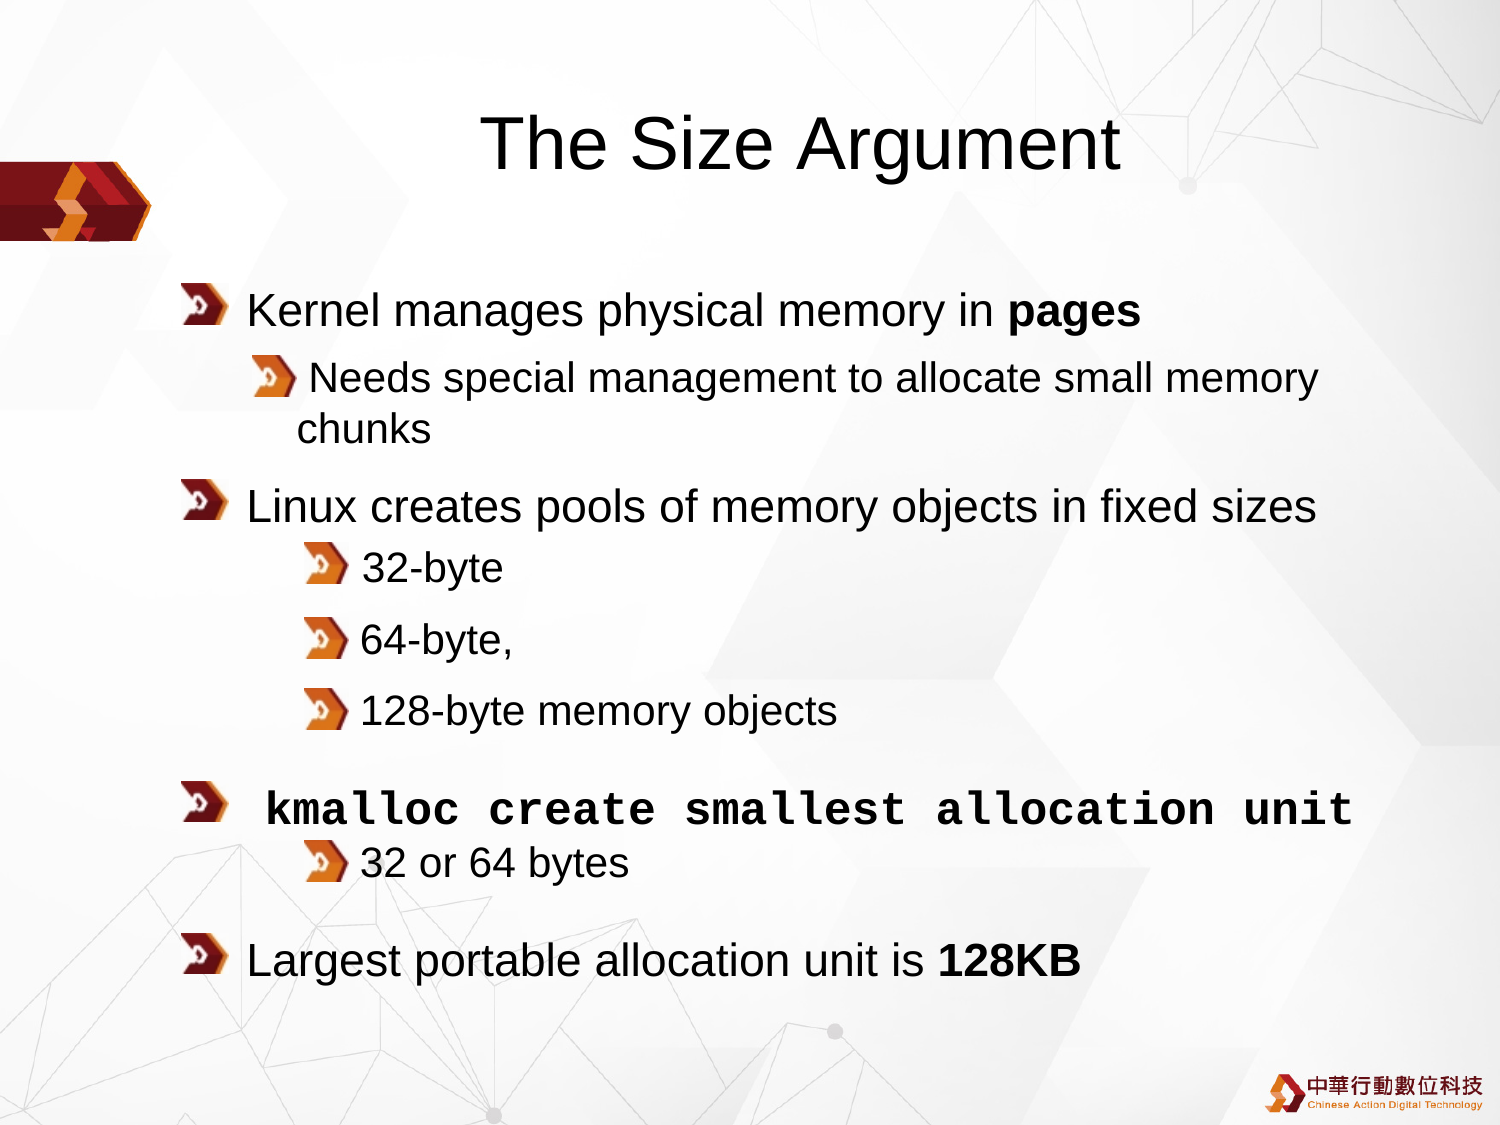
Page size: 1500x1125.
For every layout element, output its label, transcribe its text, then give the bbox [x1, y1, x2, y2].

list Kernel manages physical memory in pages Needs special management to allocate small memory chunks Linux creates pools of memory objects in fixed sizes 32-byte 64-byte, 128-byte memory objects kmalloc create smallest allocation unit 32 or 64 bytes Largest portable allocation unit is 128KB [150, 262, 1426, 1006]
title The Size Argument [150, 45, 1426, 234]
picture [0, 0, 1500, 1125]
